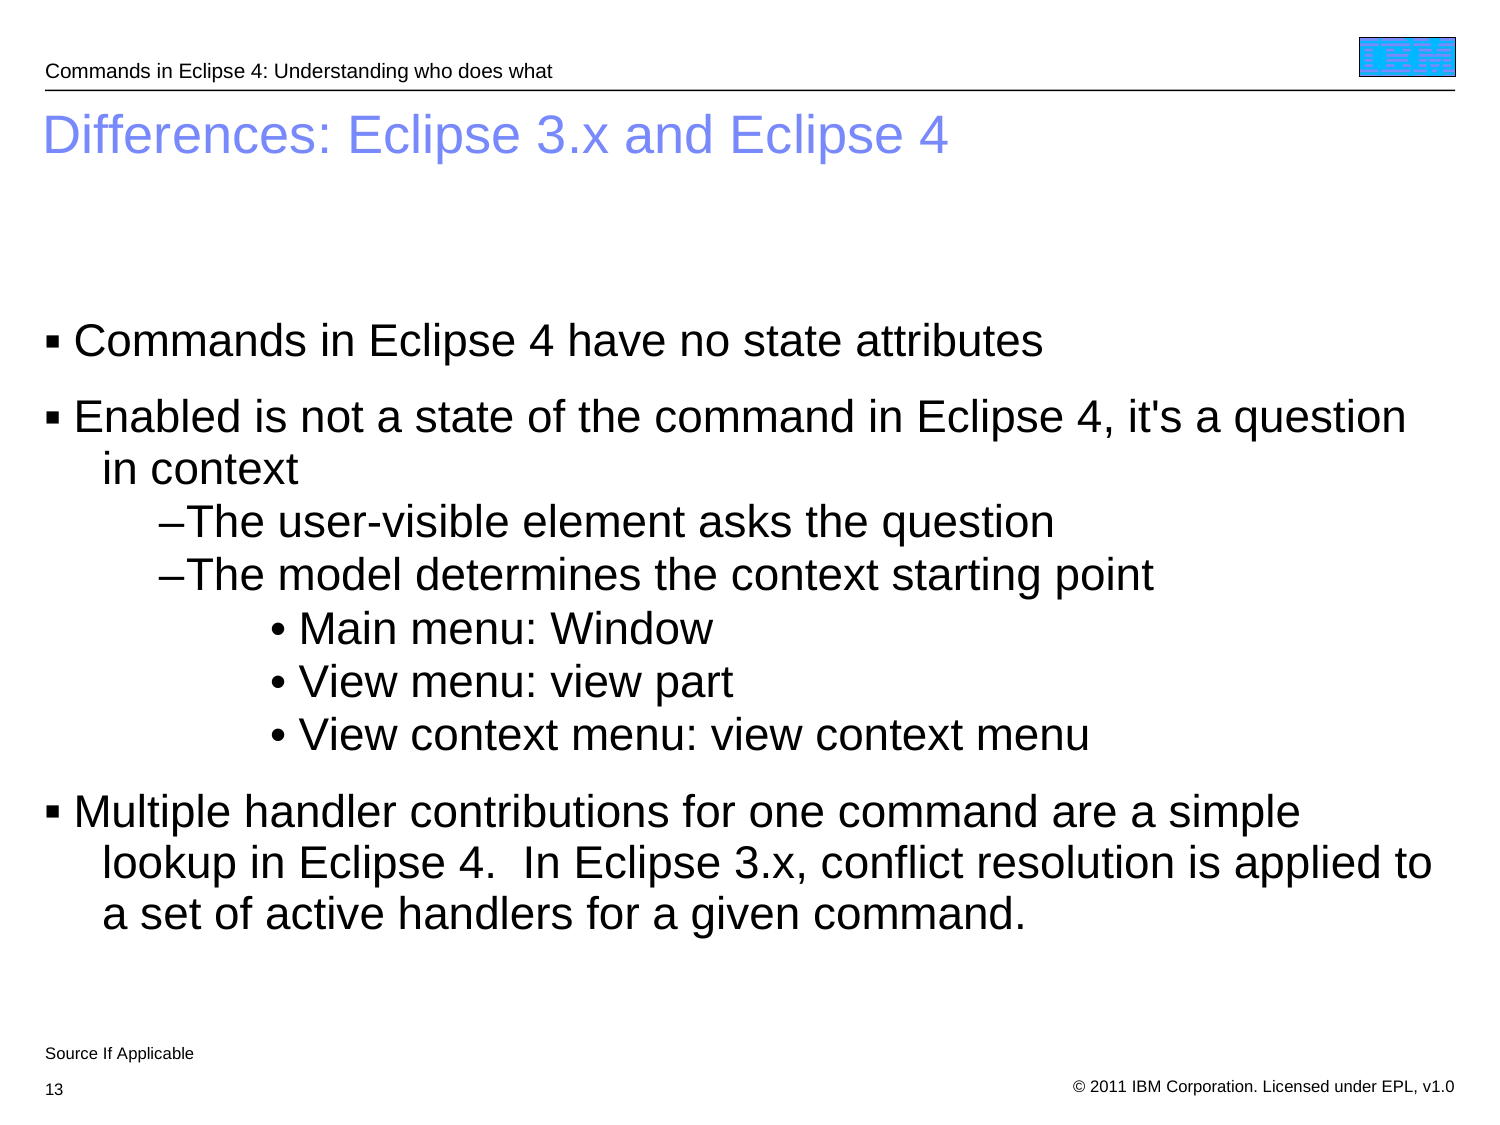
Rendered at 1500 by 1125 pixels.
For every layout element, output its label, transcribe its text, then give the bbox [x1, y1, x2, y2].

title Differences: Eclipse 3.x and Eclipse 4 [27, 97, 1453, 218]
text_box Commands in Eclipse 4: Understanding who does what [30, 37, 1306, 83]
text_box Source If Applicable [30, 1021, 1441, 1072]
list Commands in Eclipse 4 have no state attributes Enabled is not a state of the command in Eclipse 4, it's a question in context The user-visible element asks the question The model determines the context starting point Main menu: Window View menu: view part View context menu: view context menu Multiple handler contributions for one command are a simple lookup in Eclipse 4. In Eclipse 3.x, conflict resolution is applied to a set of active handlers for a given command. [30, 307, 1456, 1058]
